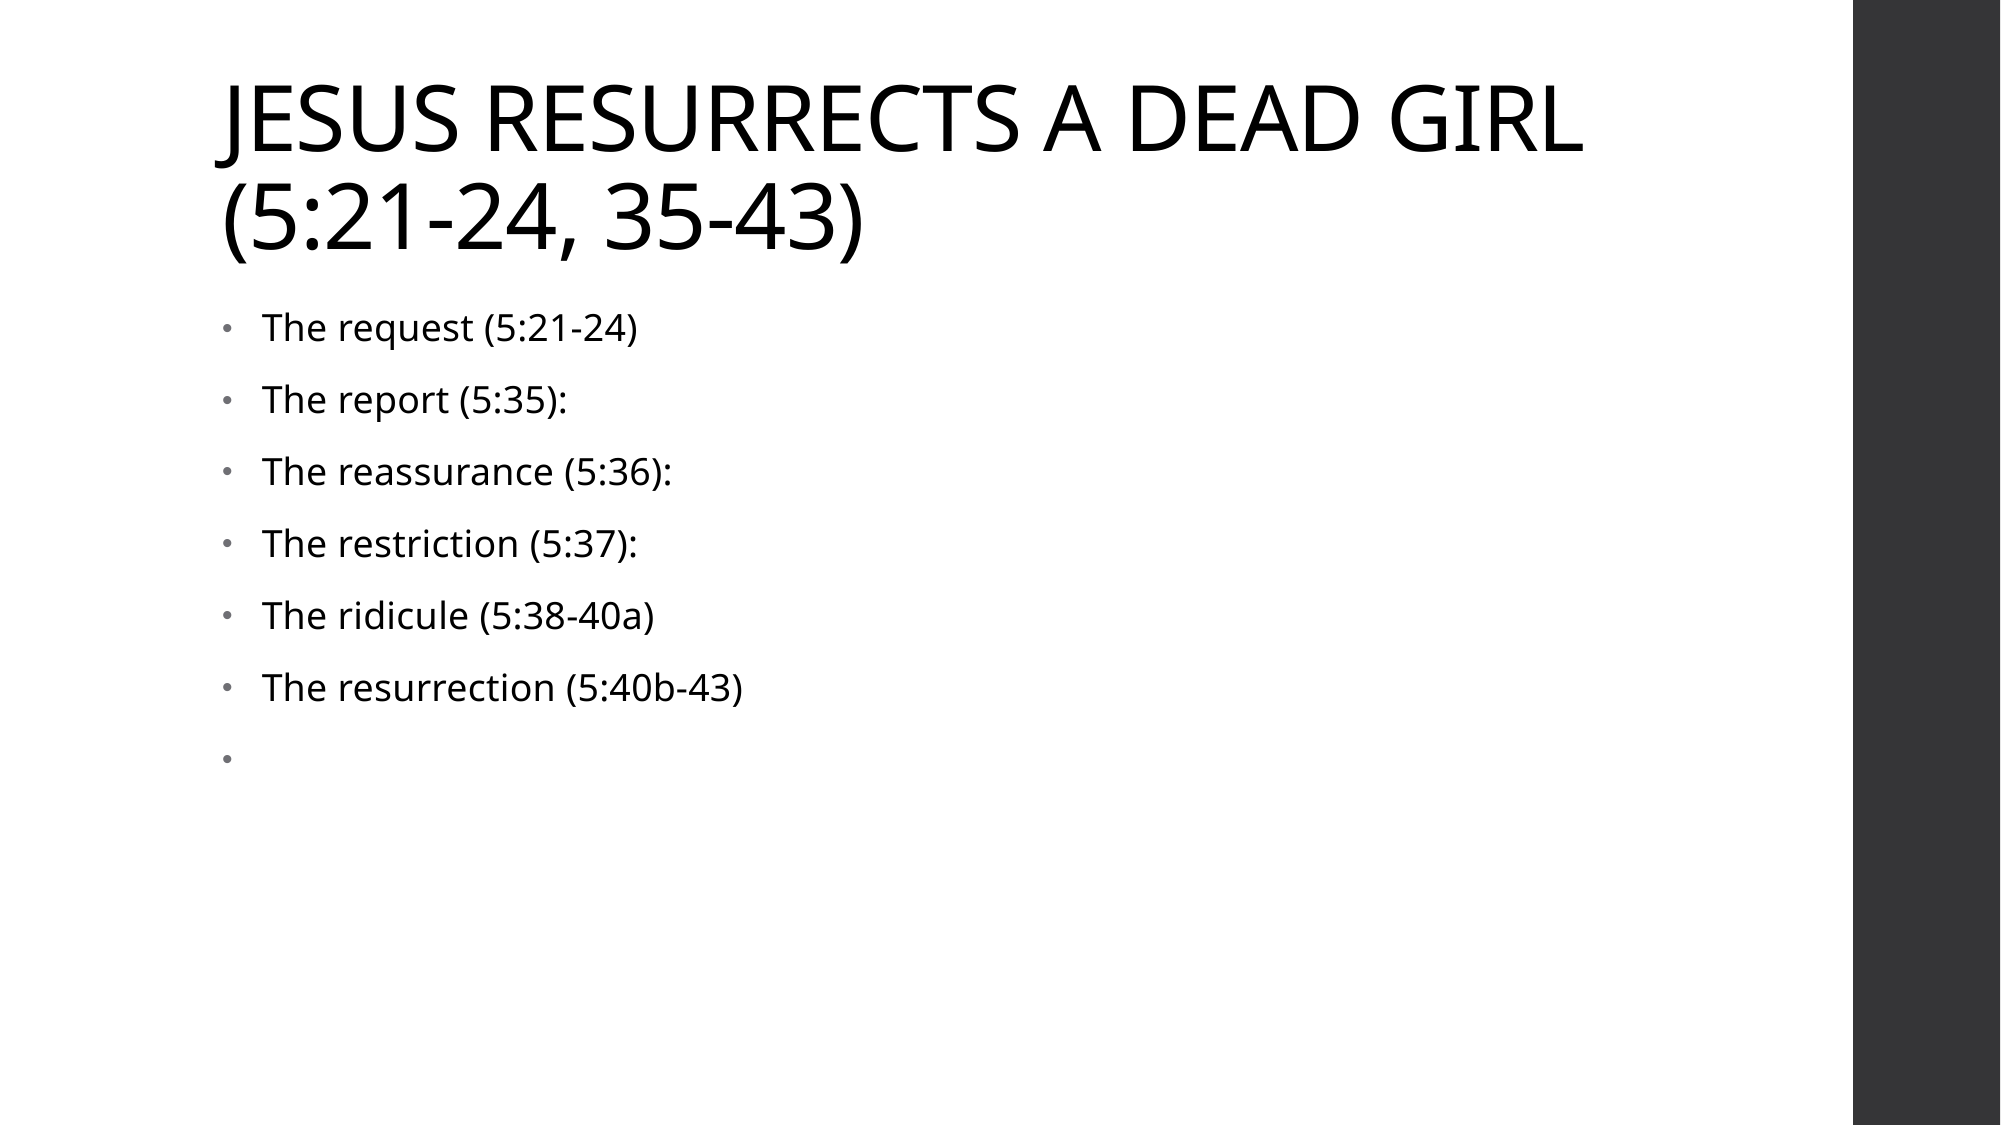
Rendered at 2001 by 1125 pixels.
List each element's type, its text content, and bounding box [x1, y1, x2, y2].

list The request (5:21-24) The report (5:35): The reassurance (5:36): The restriction (5:37): The ridicule (5:38-40a) The resurrection (5:40b-43) [206, 299, 1617, 1014]
title JESUS RESURRECTS A DEAD GIRL (5:21-24, 35-43) [206, 60, 1797, 278]
